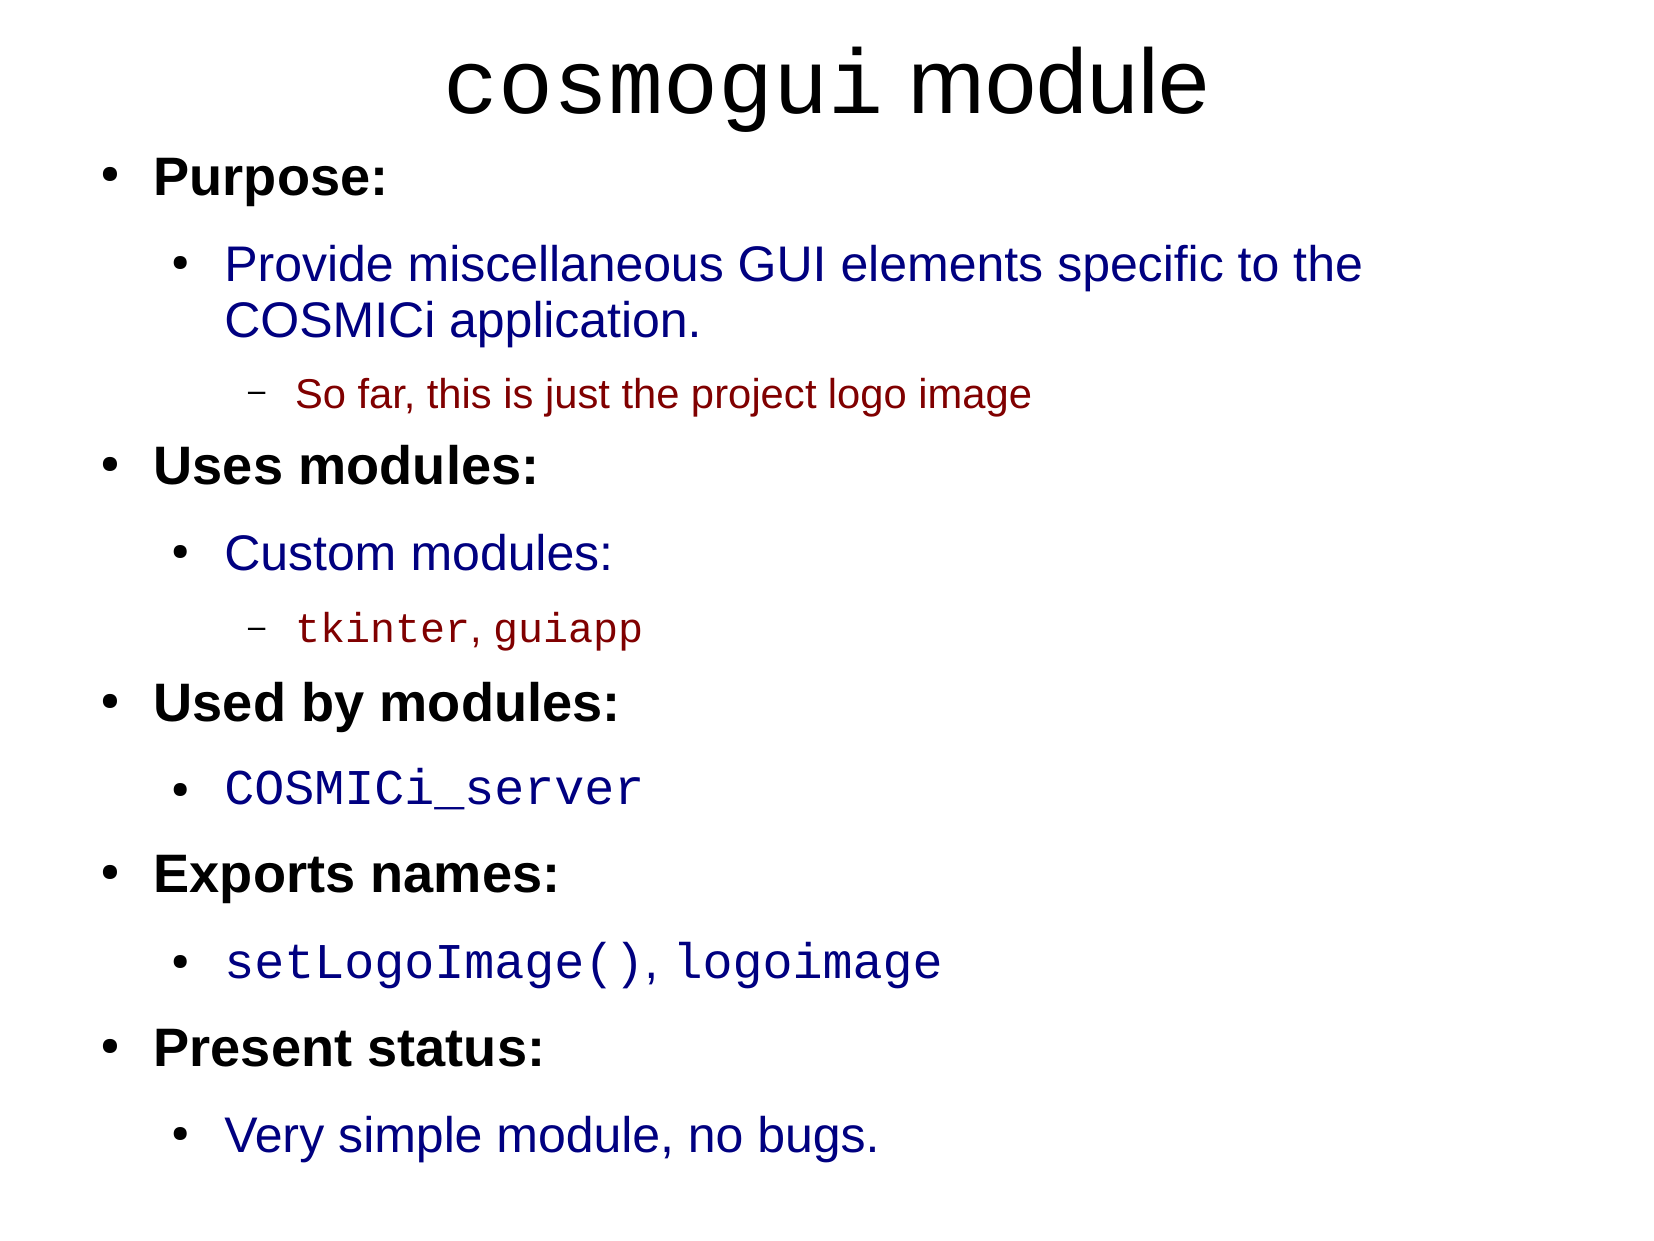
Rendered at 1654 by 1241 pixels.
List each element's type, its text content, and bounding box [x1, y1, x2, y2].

title cosmogui module [82, 30, 1571, 143]
list Purpose: Provide miscellaneous GUI elements specific to the COSMICi application. So far, this is just the project logo image Uses modules: Custom modules: tkinter, guiapp Used by modules: COSMICi_server Exports names: setLogoImage(), logoimage Present status: Very simple module, no bugs. [82, 145, 1571, 1165]
